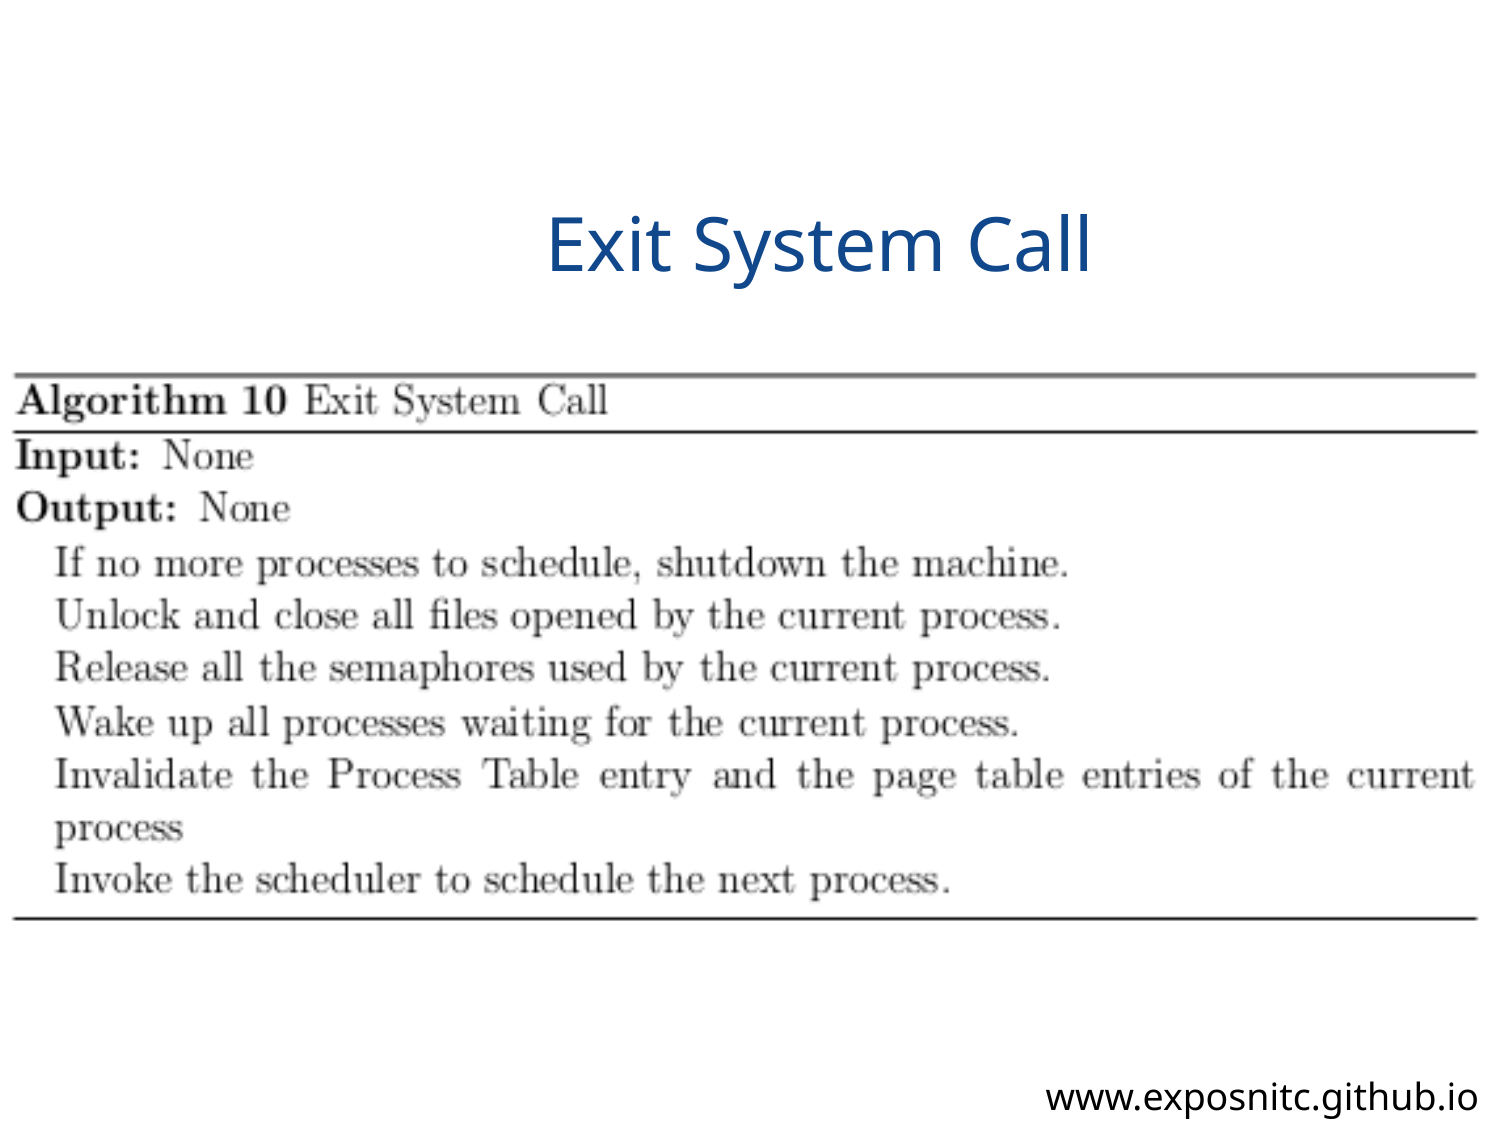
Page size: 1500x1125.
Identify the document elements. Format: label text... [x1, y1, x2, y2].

picture [0, 349, 1500, 965]
title Exit System Call [212, 174, 1428, 301]
text_box www.exposnitc.github.io [1025, 1065, 1500, 1125]
